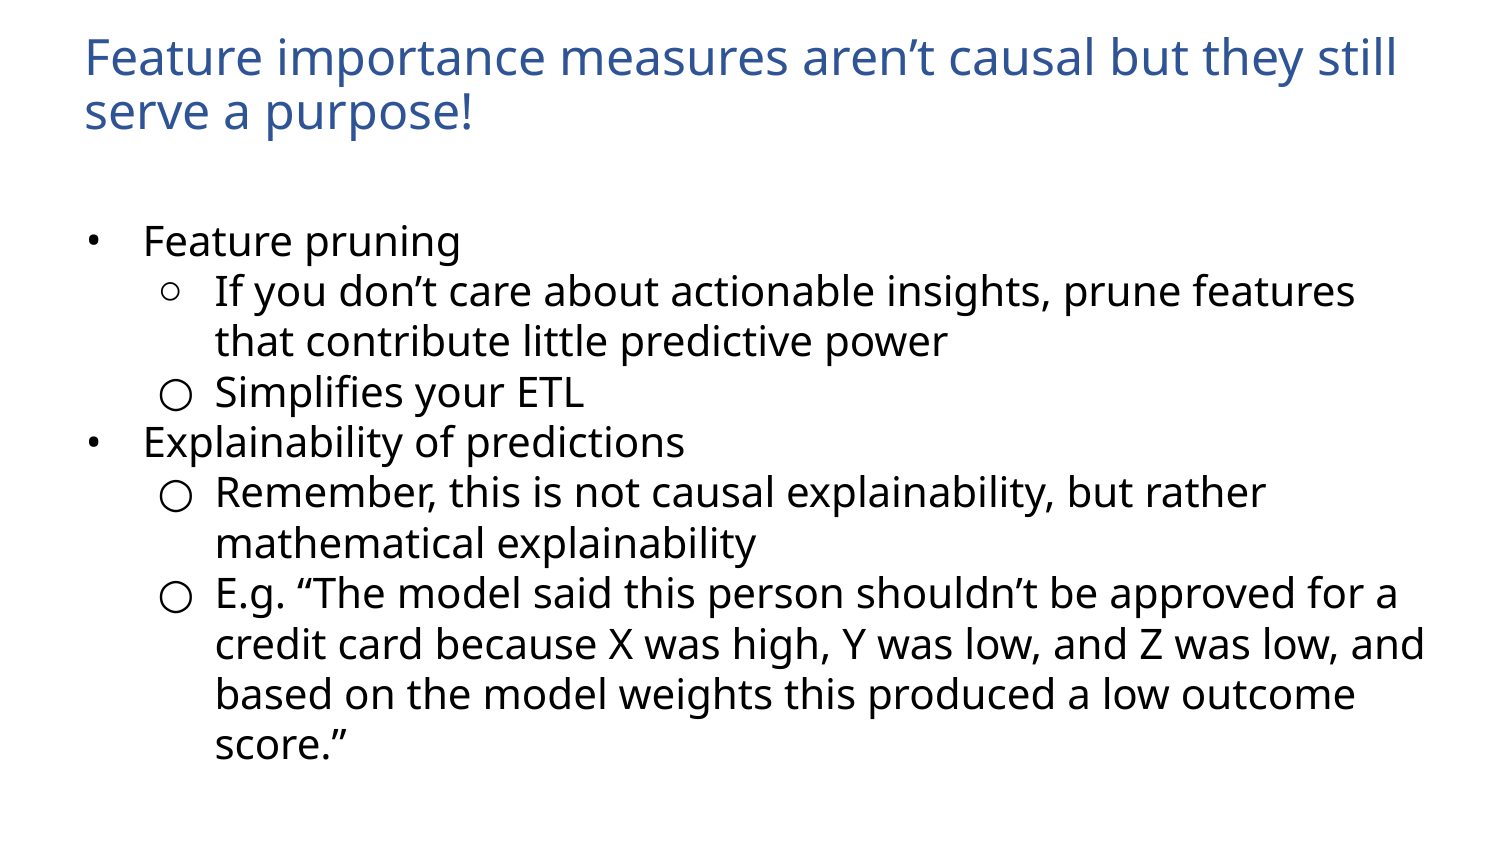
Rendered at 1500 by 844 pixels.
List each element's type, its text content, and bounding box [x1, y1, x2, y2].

text_box Feature pruning If you don’t care about actionable insights, prune features that contribute little predictive power Simplifies your ETL Explainability of predictions Remember, this is not causal explainability, but rather mathematical explainability E.g. “The model said this person shouldn’t be approved for a credit card because X was high, Y was low, and Z was low, and based on the model weights this produced a low outcome score.” [59, 208, 1441, 779]
title Feature importance measures aren’t causal but they still serve a purpose! [72, 26, 1464, 119]
